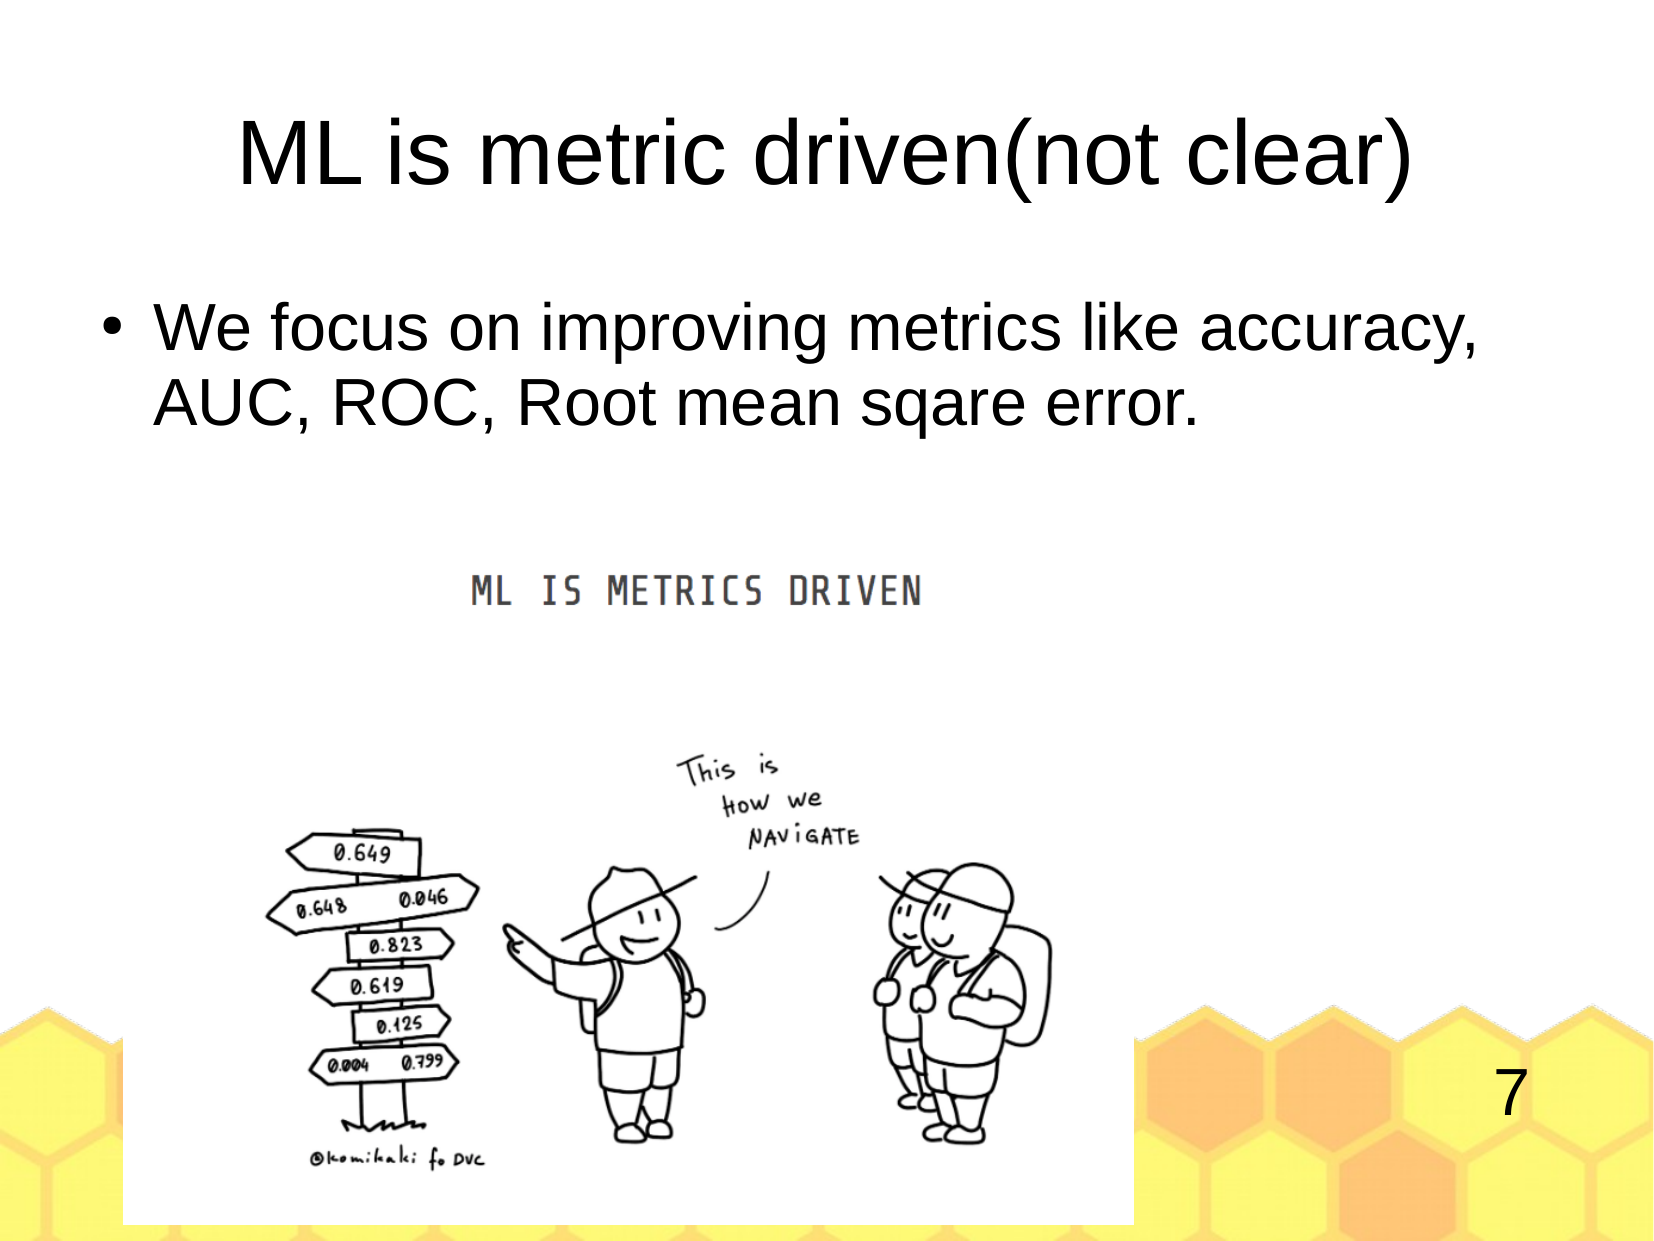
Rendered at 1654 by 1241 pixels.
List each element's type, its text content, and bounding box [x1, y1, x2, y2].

list We focus on improving metrics like accuracy, AUC, ROC, Root mean sqare error. [82, 290, 1571, 1010]
title ML is metric driven(not clear) [82, 49, 1571, 257]
text_box 7 [1417, 1003, 1607, 1182]
picture [0, 555, 1654, 1241]
